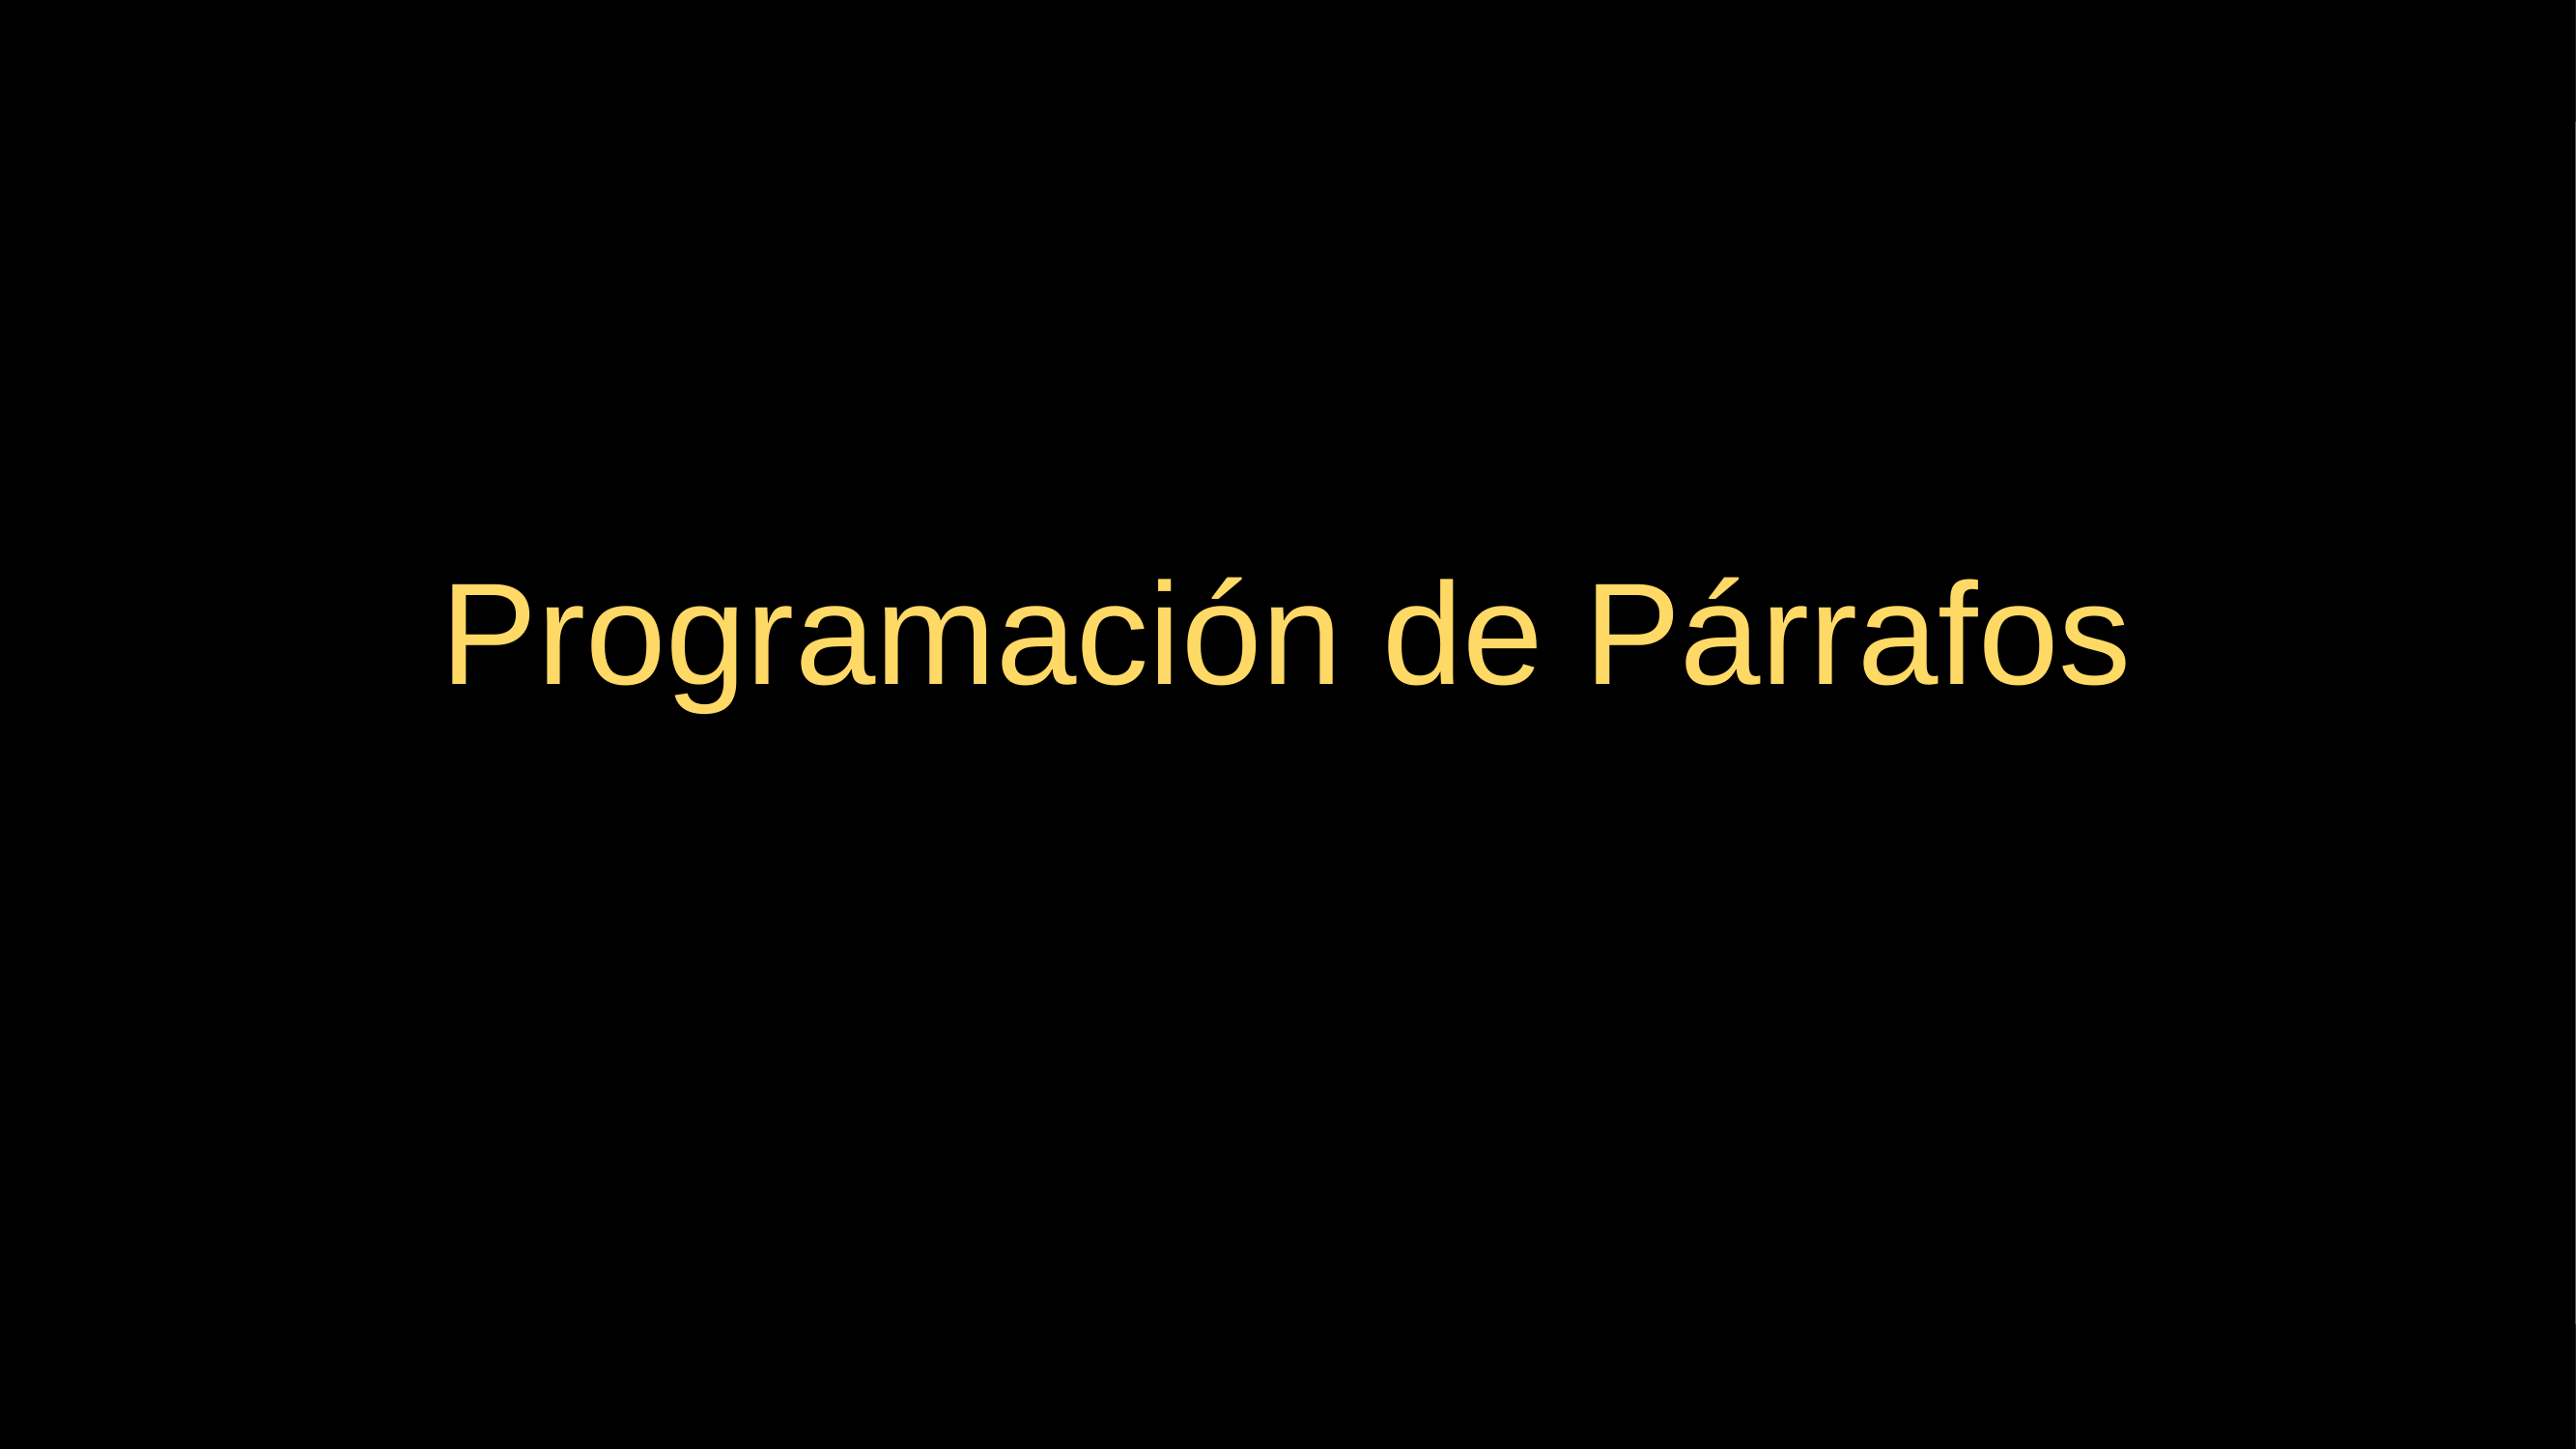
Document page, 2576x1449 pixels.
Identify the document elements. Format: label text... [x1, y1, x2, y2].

title Programación de Párrafos [183, 425, 2391, 828]
